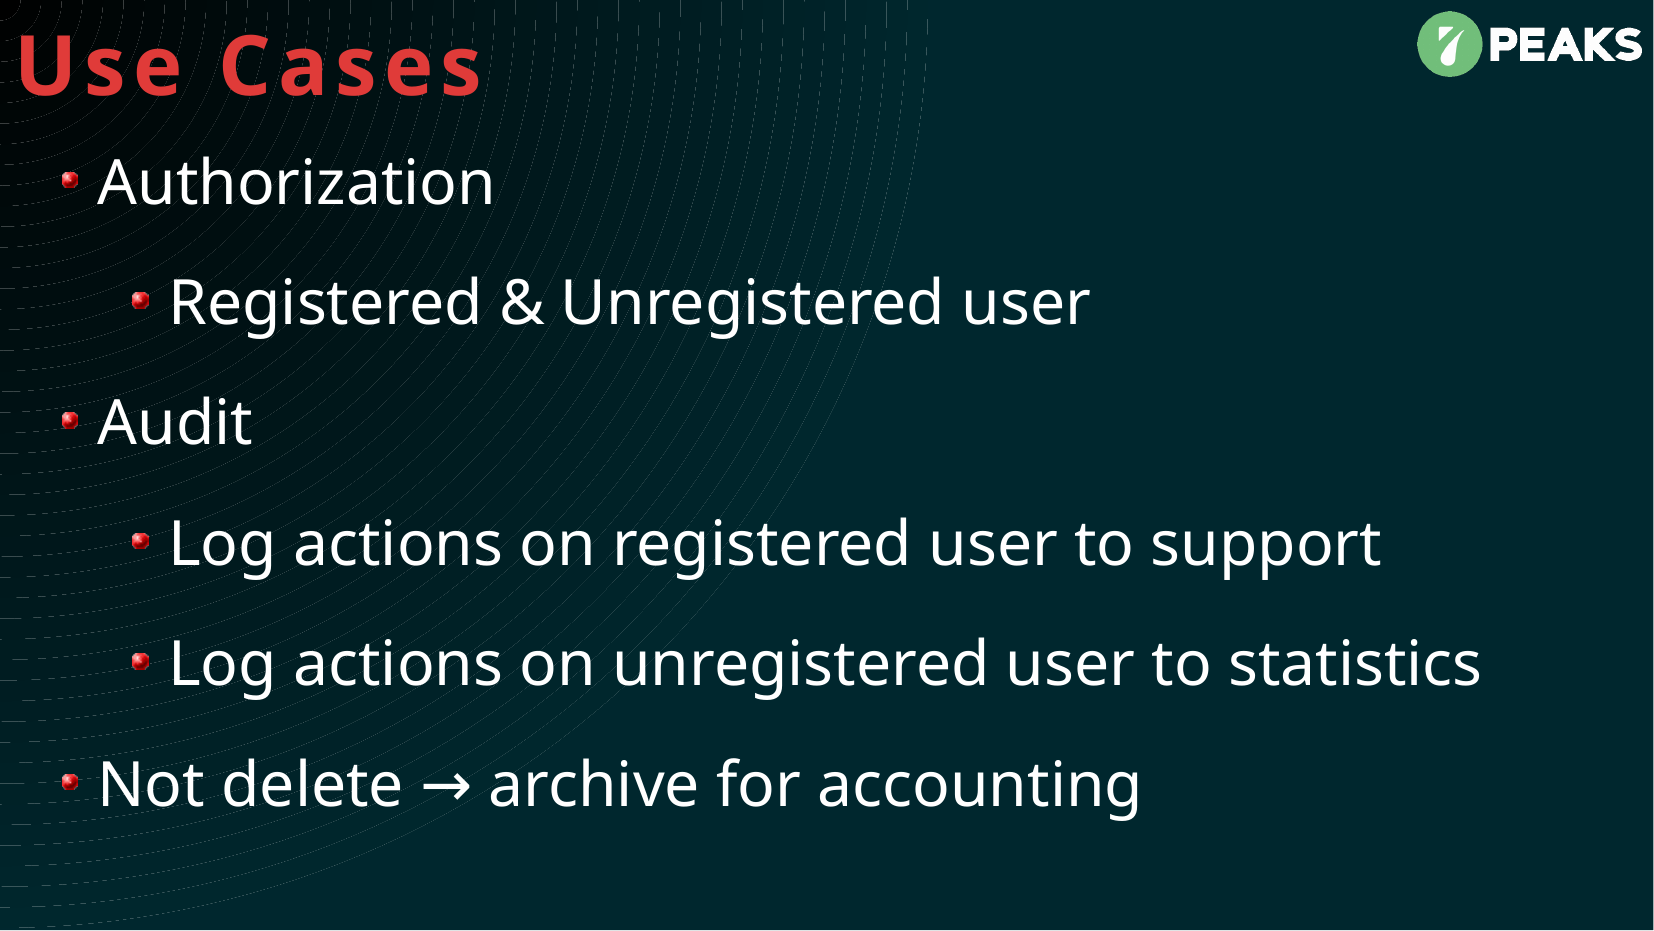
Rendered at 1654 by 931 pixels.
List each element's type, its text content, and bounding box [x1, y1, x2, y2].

picture [1417, 11, 1642, 77]
text_box Use Cases [0, 0, 721, 130]
text_box Authorization Registered & Unregistered user Audit Log actions on registered user to support Log actions on unregistered user to statistics Not delete → archive for accounting [47, 130, 1630, 804]
